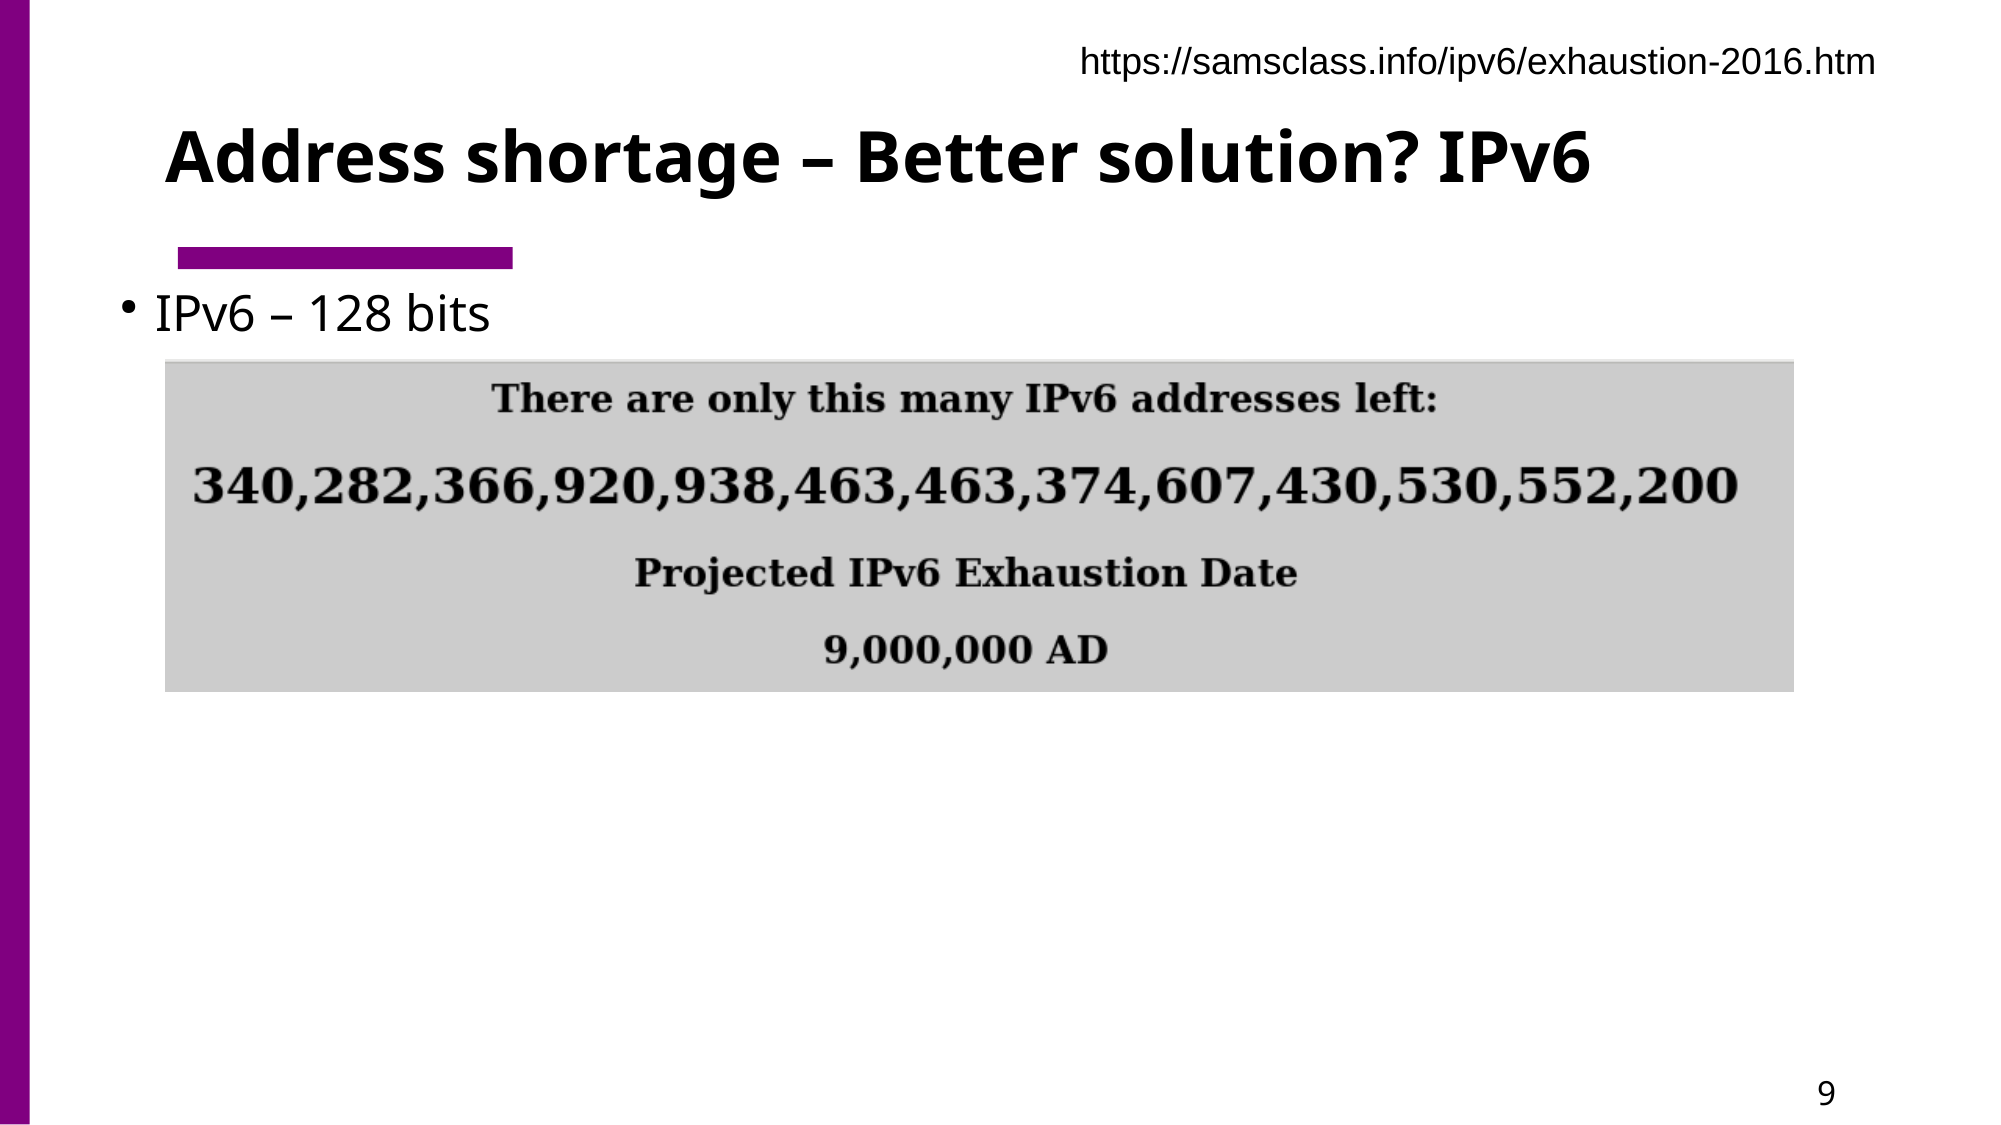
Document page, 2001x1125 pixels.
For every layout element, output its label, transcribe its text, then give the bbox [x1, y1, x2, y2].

text_box Address shortage – Better solution? IPv6 [151, 0, 1849, 212]
text_box https://samsclass.info/ipv6/exhaustion-2016.htm [1065, 33, 1892, 91]
text_box IPv6 – 128 bits [105, 277, 1786, 1125]
picture [165, 359, 1794, 692]
